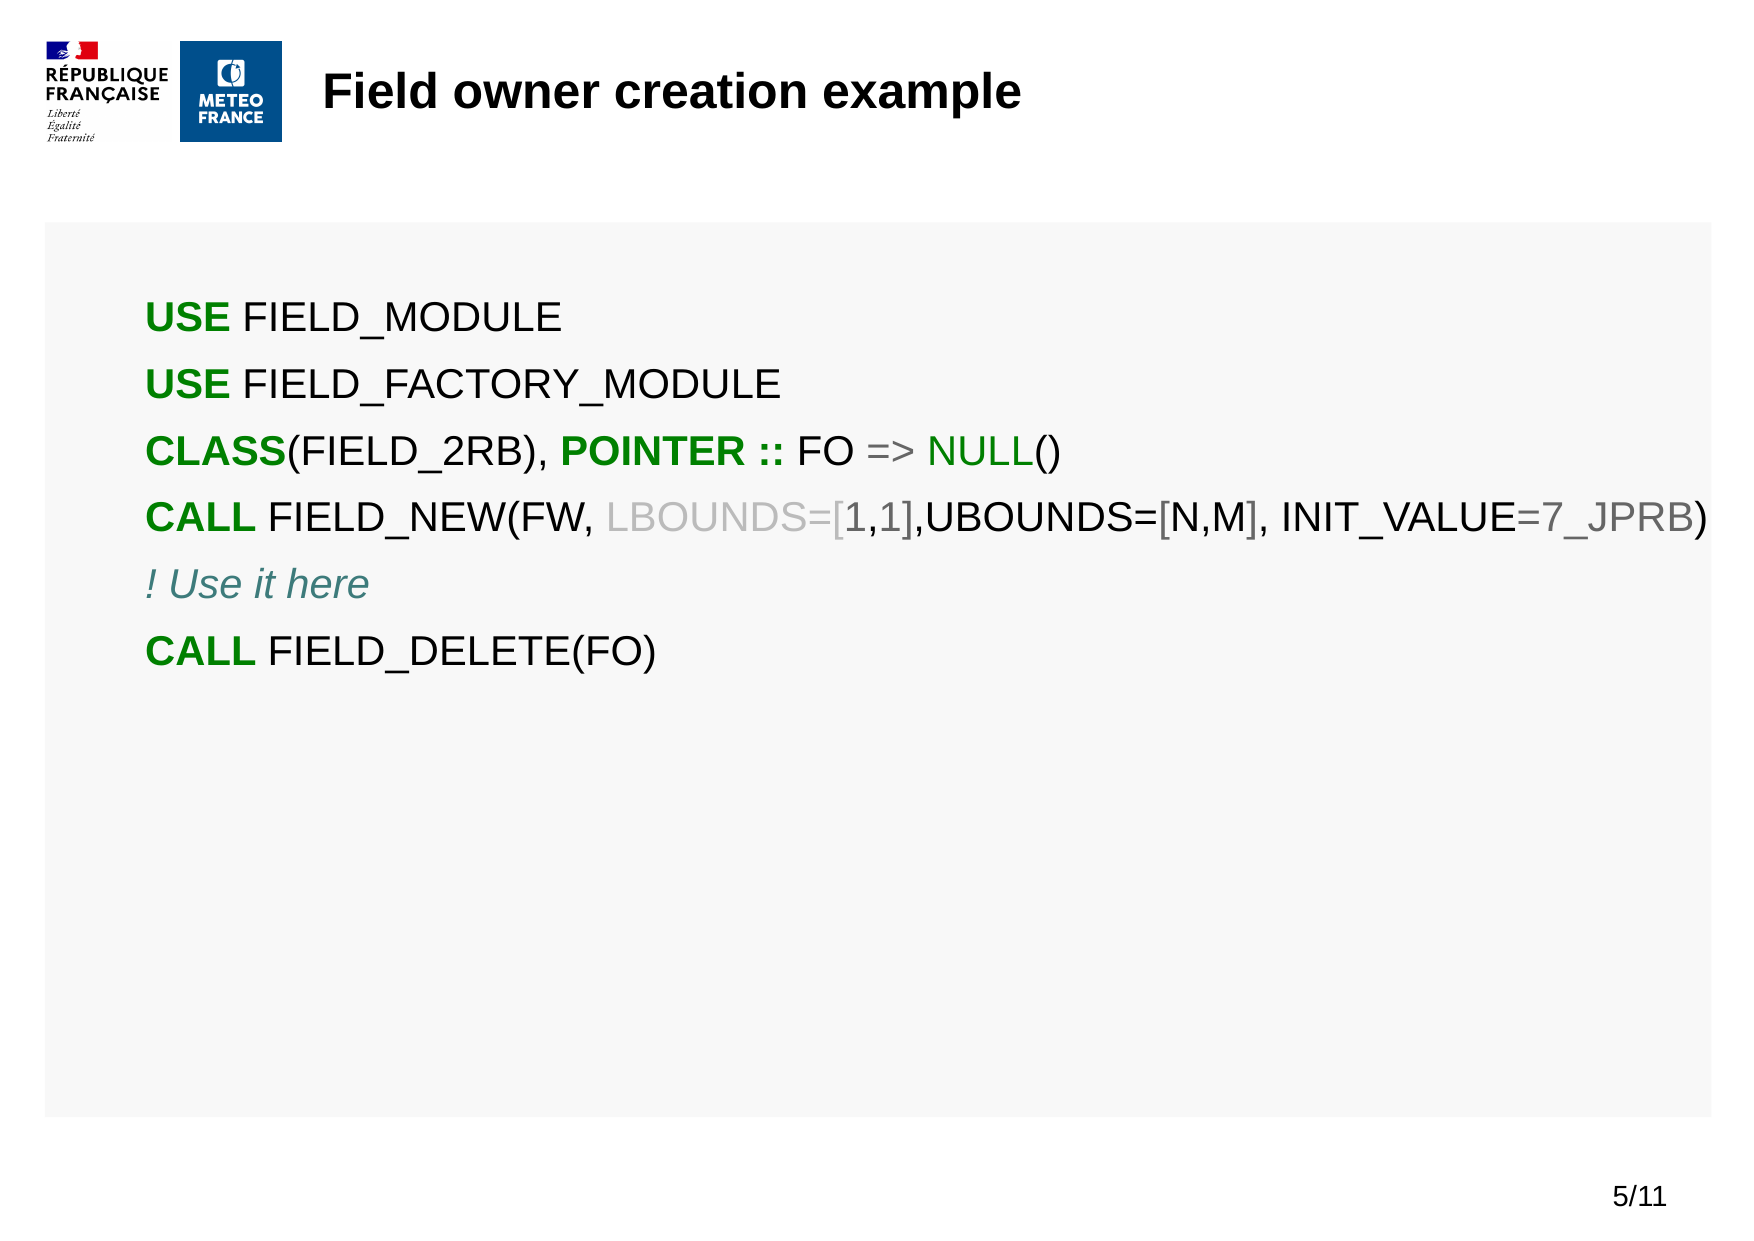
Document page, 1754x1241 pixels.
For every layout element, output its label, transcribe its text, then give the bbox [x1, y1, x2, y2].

title Field owner creation example [322, 40, 1709, 142]
list USE FIELD_MODULE USE FIELD_FACTORY_MODULE CLASS(FIELD_2RB), POINTER :: FO => NULL() CALL FIELD_NEW(FW, LBOUNDS=[1,1],UBOUNDS=[N,M], INIT_VALUE=7_JPRB) ! Use it here CALL FIELD_DELETE(FO) [44, 222, 1712, 1118]
picture [180, 41, 282, 142]
picture [46, 41, 172, 142]
